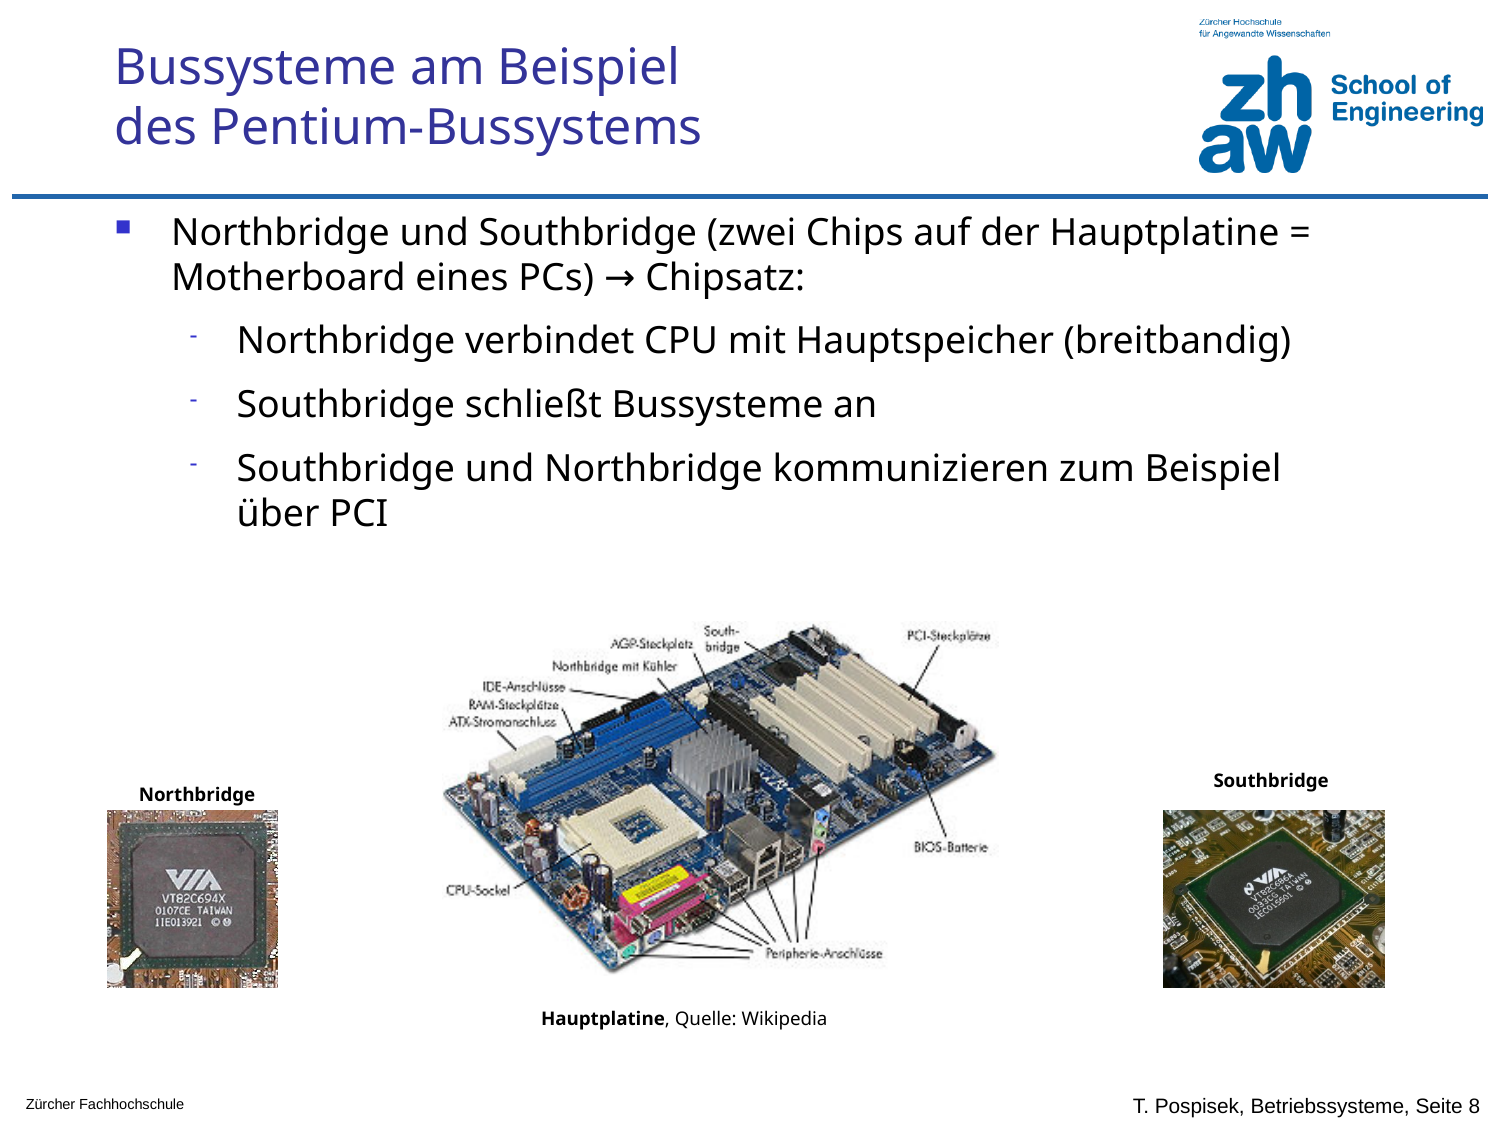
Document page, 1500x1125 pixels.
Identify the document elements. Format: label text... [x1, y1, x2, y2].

text_box Hauptplatine, Quelle: Wikipedia [526, 999, 843, 1038]
text_box Northbridge und Southbridge (zwei Chips auf der Hauptplatine = Motherboard eines PCs) → Chipsatz: Northbridge verbindet CPU mit Hauptspeicher (breitbandig) Southbridge schließt Bussysteme an Southbridge und Northbridge kommunizieren zum Beispiel über PCI [99, 200, 1350, 450]
picture [1163, 810, 1385, 988]
picture [1199, 19, 1483, 173]
text_box Northbridge [123, 774, 275, 813]
picture [107, 810, 278, 988]
title Bussysteme am Beispiel des Pentium-Bussystems [99, 50, 1379, 163]
picture [442, 621, 999, 976]
text_box Southbridge [1198, 761, 1365, 799]
